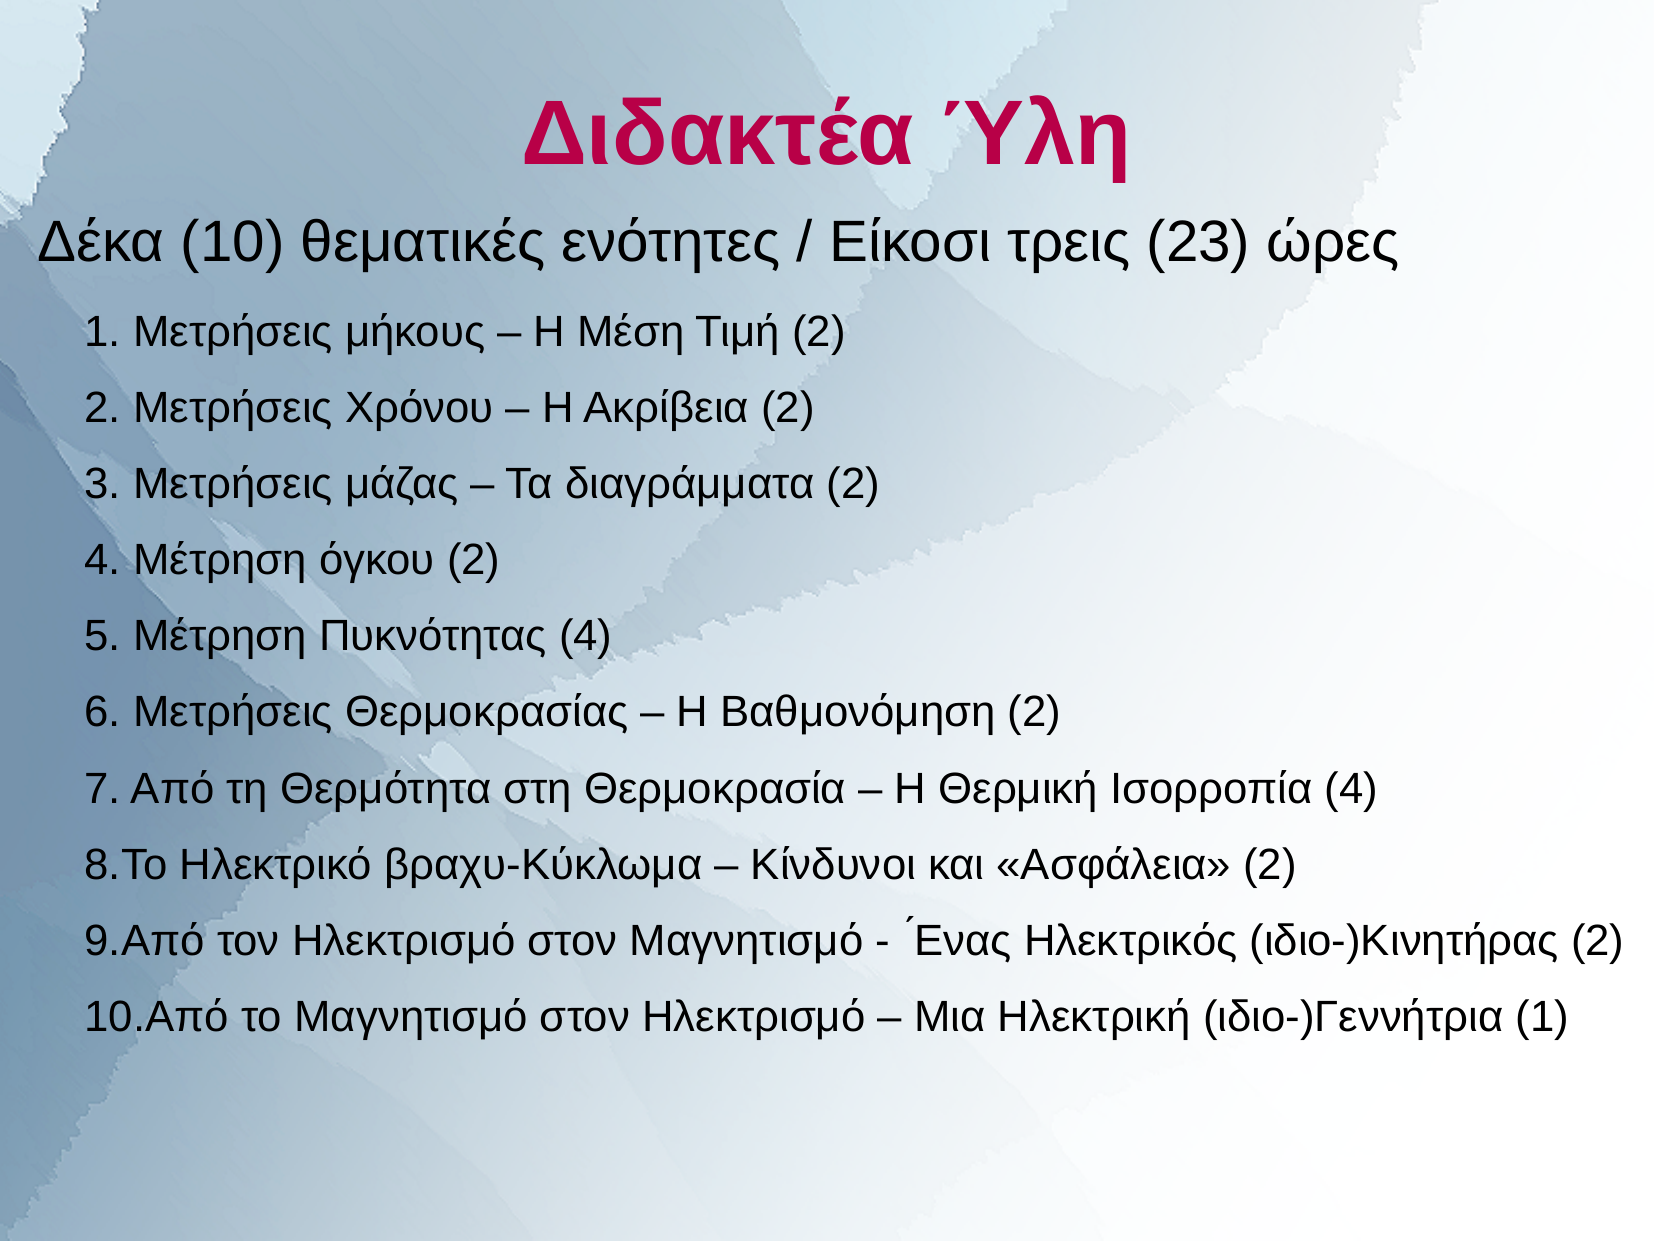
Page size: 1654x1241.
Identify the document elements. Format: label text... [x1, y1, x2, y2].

title Διδακτέα Ύλη [82, 49, 1571, 203]
picture [0, 0, 1654, 1241]
list Δέκα (10) θεματικές ενότητες / Είκοσι τρεις (23) ώρες 1. Μετρήσεις μήκους – Η Μέση Τιμή (2) 2. Μετρήσεις Χρόνου – Η Ακρίβεια (2) 3. Μετρήσεις μάζας – Τα διαγράμματα (2) 4. Μέτρηση όγκου (2) 5. Μέτρηση Πυκνότητας (4) 6. Μετρήσεις Θερμοκρασίας – Η Βαθμονόμηση (2) 7. Από τη Θερμότητα στη Θερμοκρασία – Η Θερμική Ισορροπία (4) 8.Το Ηλεκτρικό βραχυ-Κύκλωμα – Κίνδυνοι και «Ασφάλεια» (2) 9.Από τον Ηλεκτρισμό στον Μαγνητισμό - ́Ενας Ηλεκτρικός (ιδιο-)Κινητήρας (2) 10.Από το Μαγνητισμό στον Ηλεκτρισμό – Μια Ηλεκτρική (ιδιο-)Γεννήτρια (1) [37, 203, 1651, 1241]
